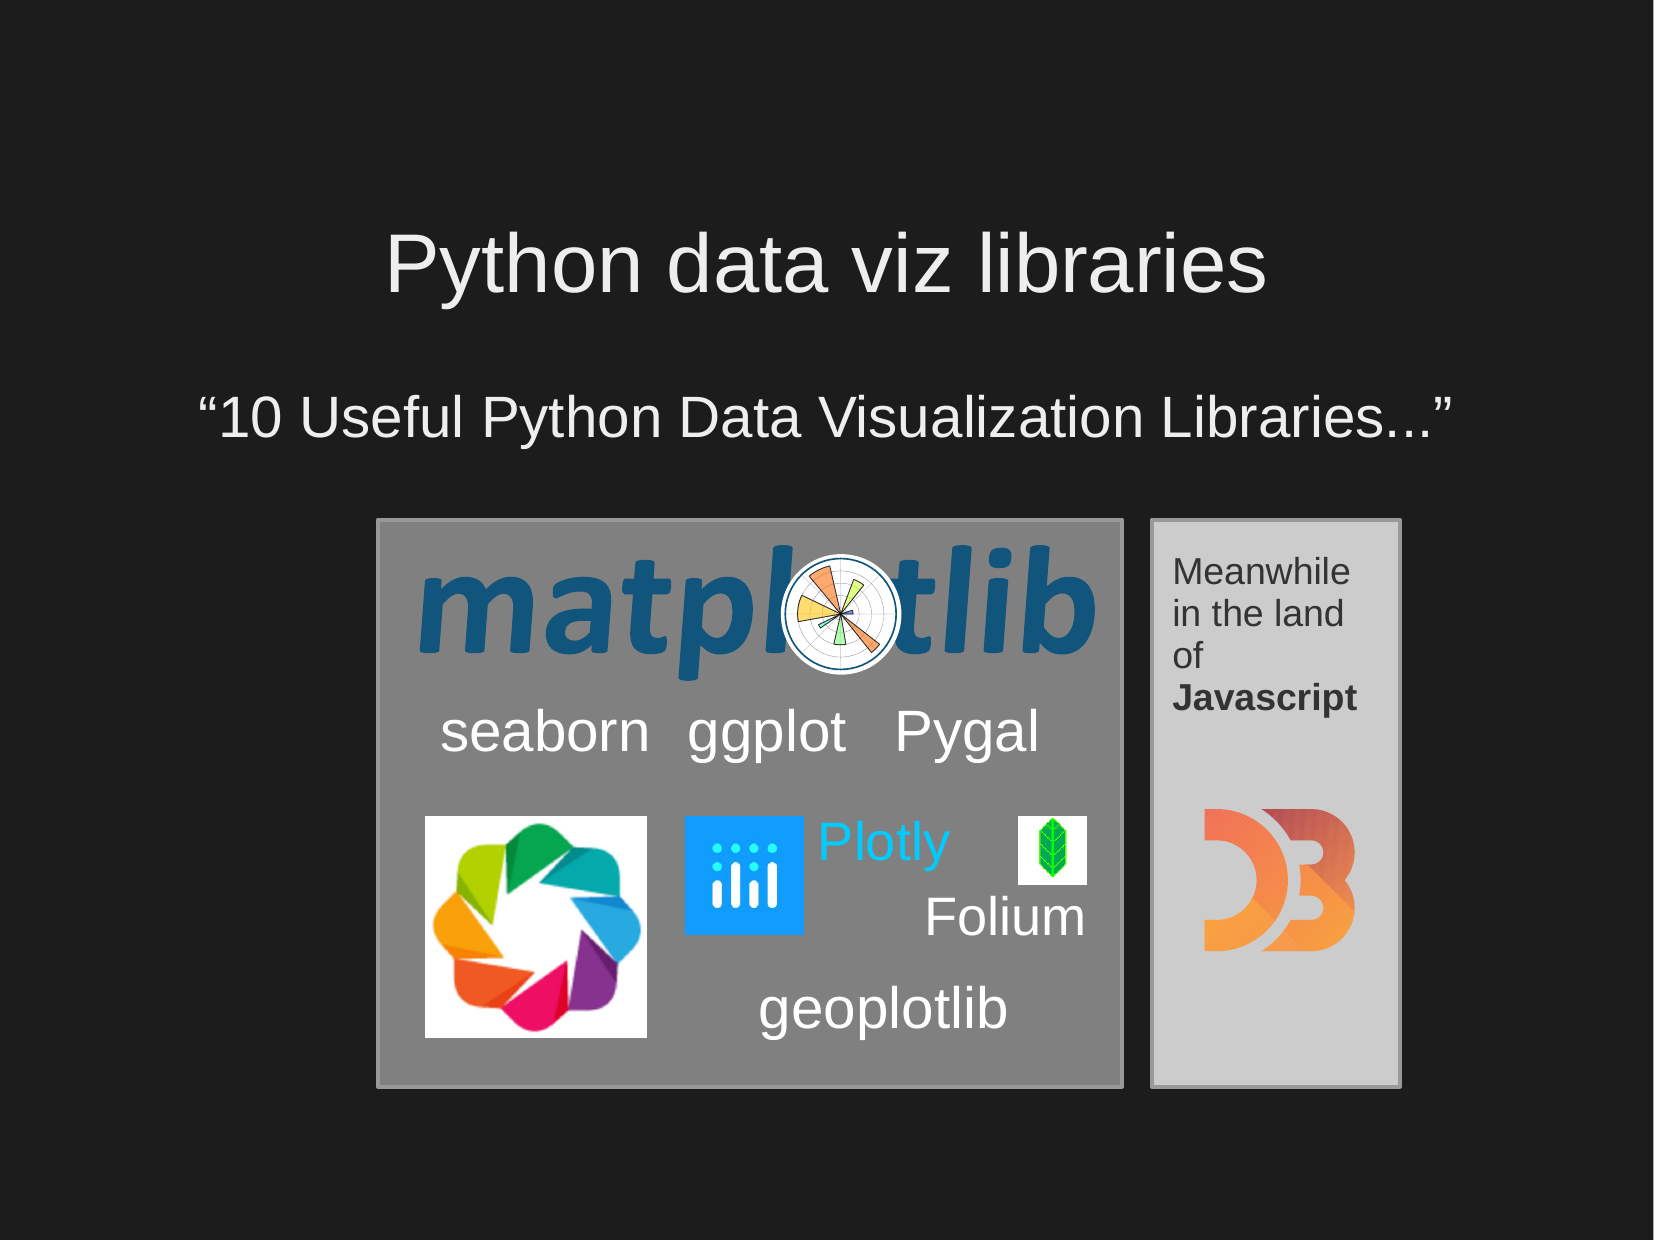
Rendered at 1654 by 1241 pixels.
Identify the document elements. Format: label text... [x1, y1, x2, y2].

text_box Folium [909, 878, 1123, 962]
text_box Python data viz libraries “10 Useful Python Data Visualization Libraries...” [82, 6, 1571, 726]
picture [389, 519, 1134, 699]
text_box ggplot [673, 690, 875, 792]
picture [685, 816, 804, 935]
text_box Pygal [879, 690, 1081, 792]
text_box geoplotlib [744, 968, 1046, 1063]
text_box Meanwhile in the land of Javascript [1157, 543, 1400, 725]
text_box seaborn [425, 690, 673, 786]
text_box [377, 726, 1123, 1087]
picture [425, 816, 647, 1039]
text_box Plotly [803, 803, 1004, 905]
picture [1018, 816, 1087, 878]
picture [1204, 809, 1355, 952]
text_box [1151, 726, 1400, 1087]
